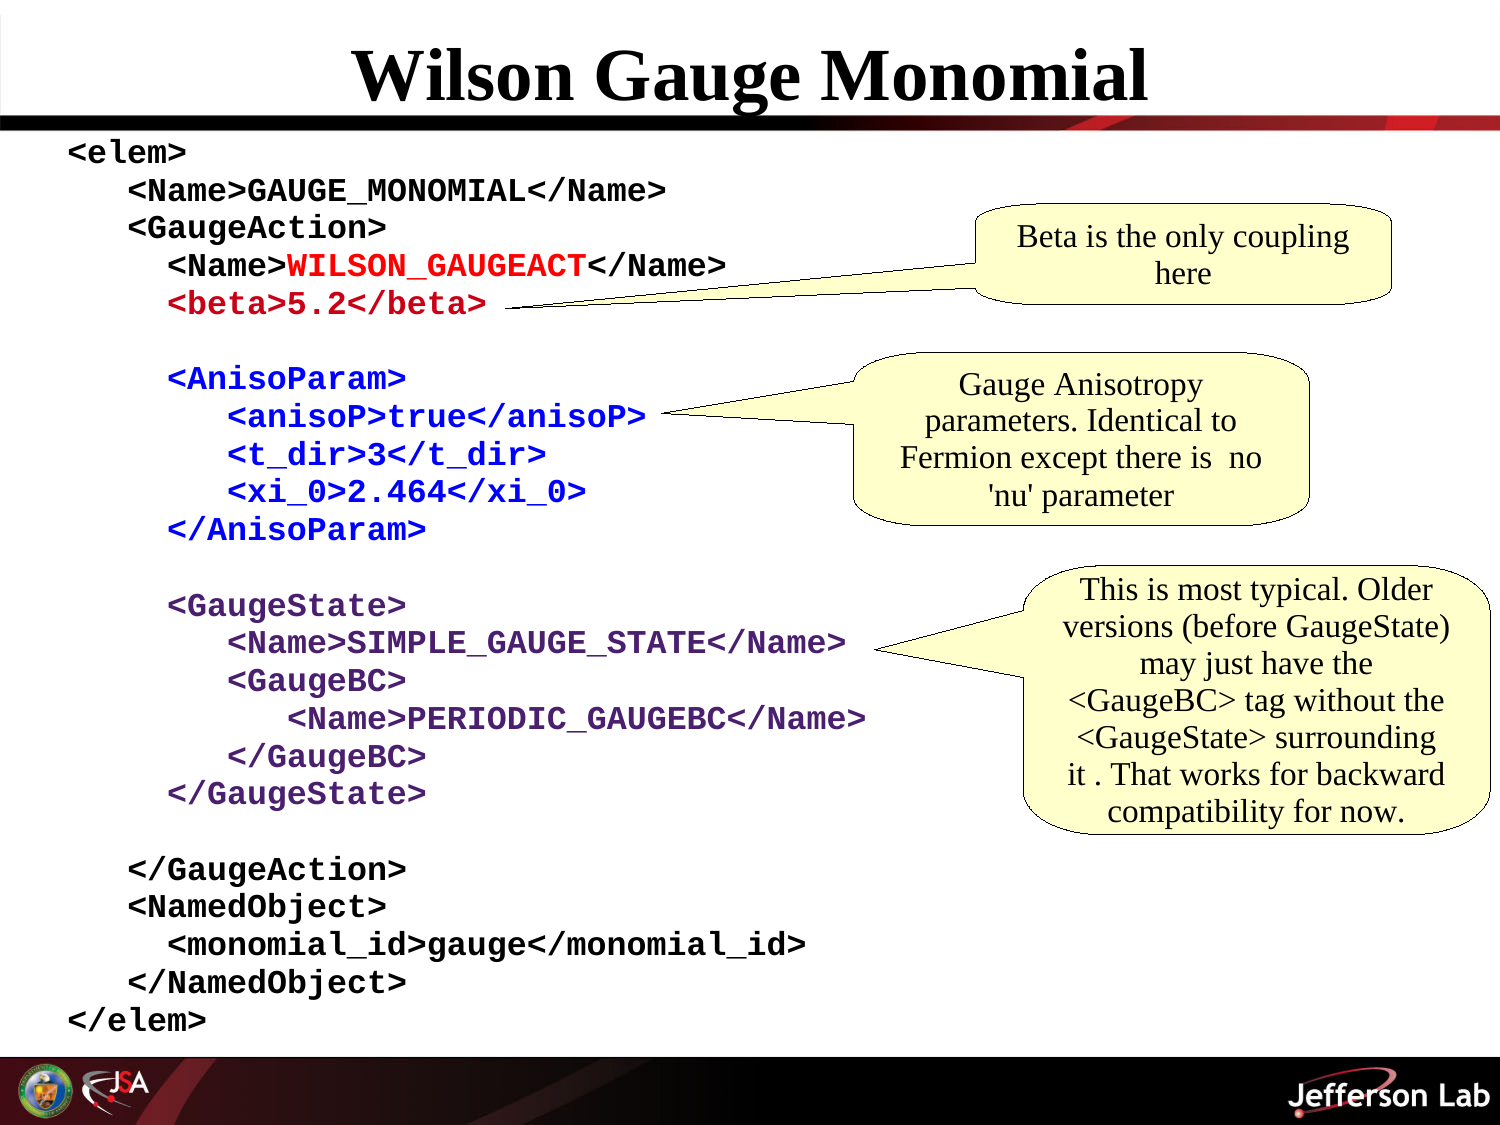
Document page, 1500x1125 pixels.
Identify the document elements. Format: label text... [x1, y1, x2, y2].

text_box <elem> <Name>GAUGE_MONOMIAL</Name> <GaugeAction> <Name>WILSON_GAUGEACT</Name> <beta>5.2</beta> <AnisoParam> <anisoP>true</anisoP> <t_dir>3</t_dir> <xi_0>2.464</xi_0> </AnisoParam> <GaugeState> <Name>SIMPLE_GAUGE_STATE</Name> <GaugeBC> <Name>PERIODIC_GAUGEBC</Name> </GaugeBC> </GaugeState> </GaugeAction> <NamedObject> <monomial_id>gauge</monomial_id> </NamedObject> </elem> [32, 128, 1121, 1049]
title Wilson Gauge Monomial [112, 0, 1388, 151]
picture [0, 0, 1500, 1125]
text_box Gauge Anisotropy parameters. Identical to Fermion except there is no 'nu' parameter [661, 352, 1310, 526]
text_box Beta is the only coupling here [505, 203, 1392, 309]
text_box This is most typical. Older versions (before GaugeState) may just have the <GaugeBC> tag without the <GaugeState> surrounding it . That works for backward compatibility for now. [874, 565, 1491, 835]
